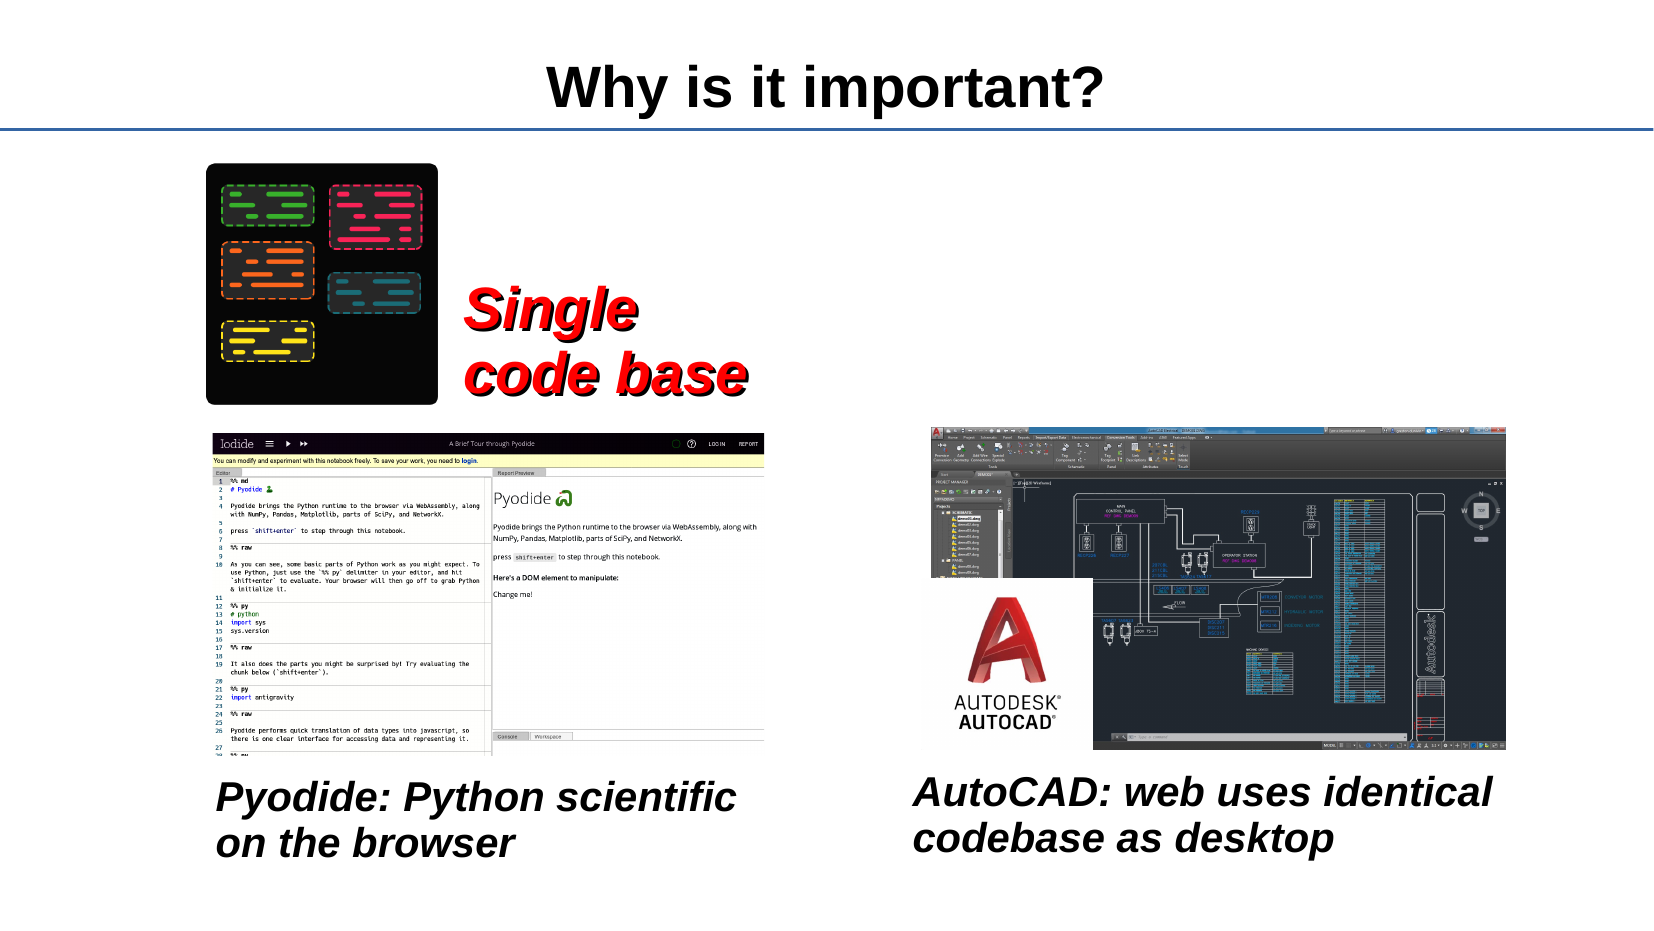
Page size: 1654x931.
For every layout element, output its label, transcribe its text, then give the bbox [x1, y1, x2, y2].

text_box Why is it important? [466, 47, 1188, 128]
text_box Pyodide: Python scientific on the browser [200, 766, 804, 875]
text_box Single code base [448, 268, 804, 414]
text_box AutoCAD: web uses identical codebase as desktop [897, 761, 1512, 869]
picture [212, 433, 765, 756]
picture [206, 163, 438, 405]
picture [921, 427, 1506, 751]
